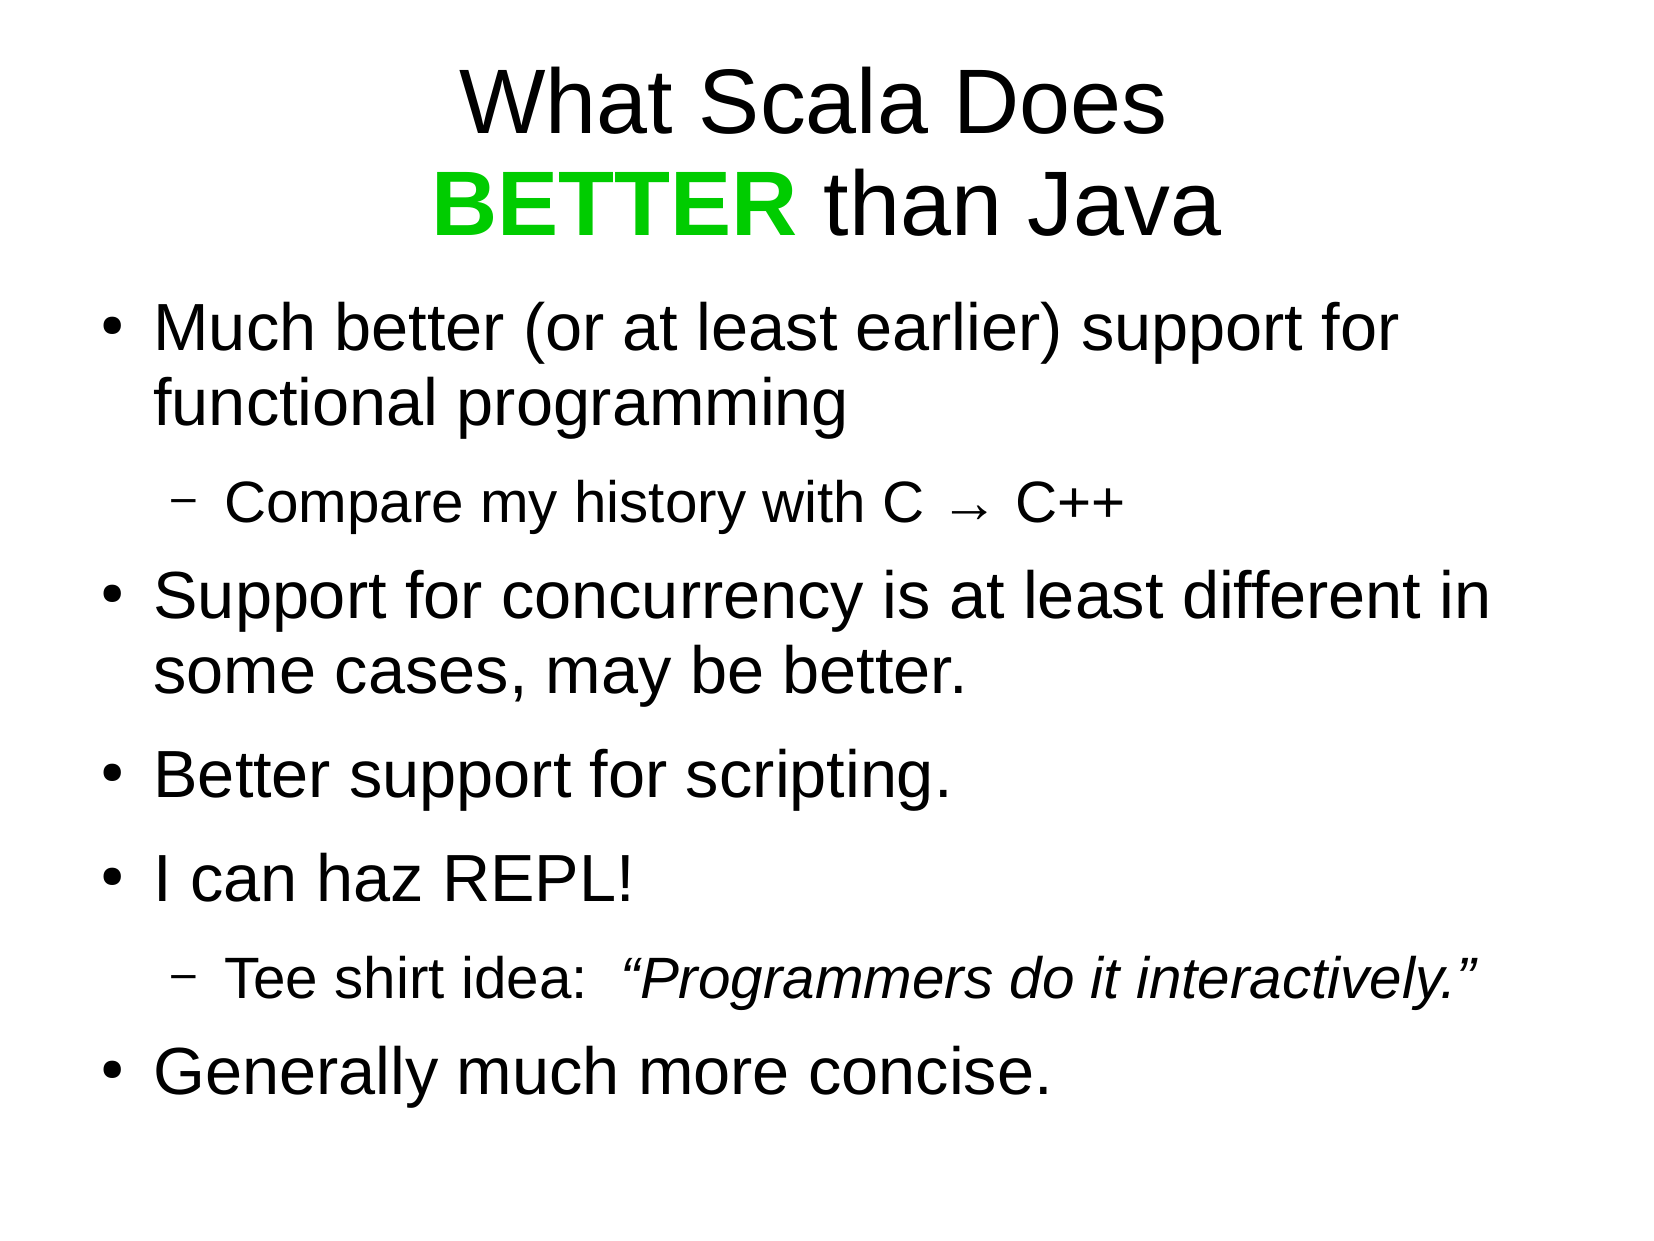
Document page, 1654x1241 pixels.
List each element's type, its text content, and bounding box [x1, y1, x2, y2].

title What Scala Does BETTER than Java [82, 49, 1571, 257]
list Much better (or at least earlier) support for functional programming Compare my history with C → C++ Support for concurrency is at least different in some cases, may be better. Better support for scripting. I can haz REPL! Tee shirt idea: “Programmers do it interactively.” Generally much more concise. [82, 290, 1571, 1010]
